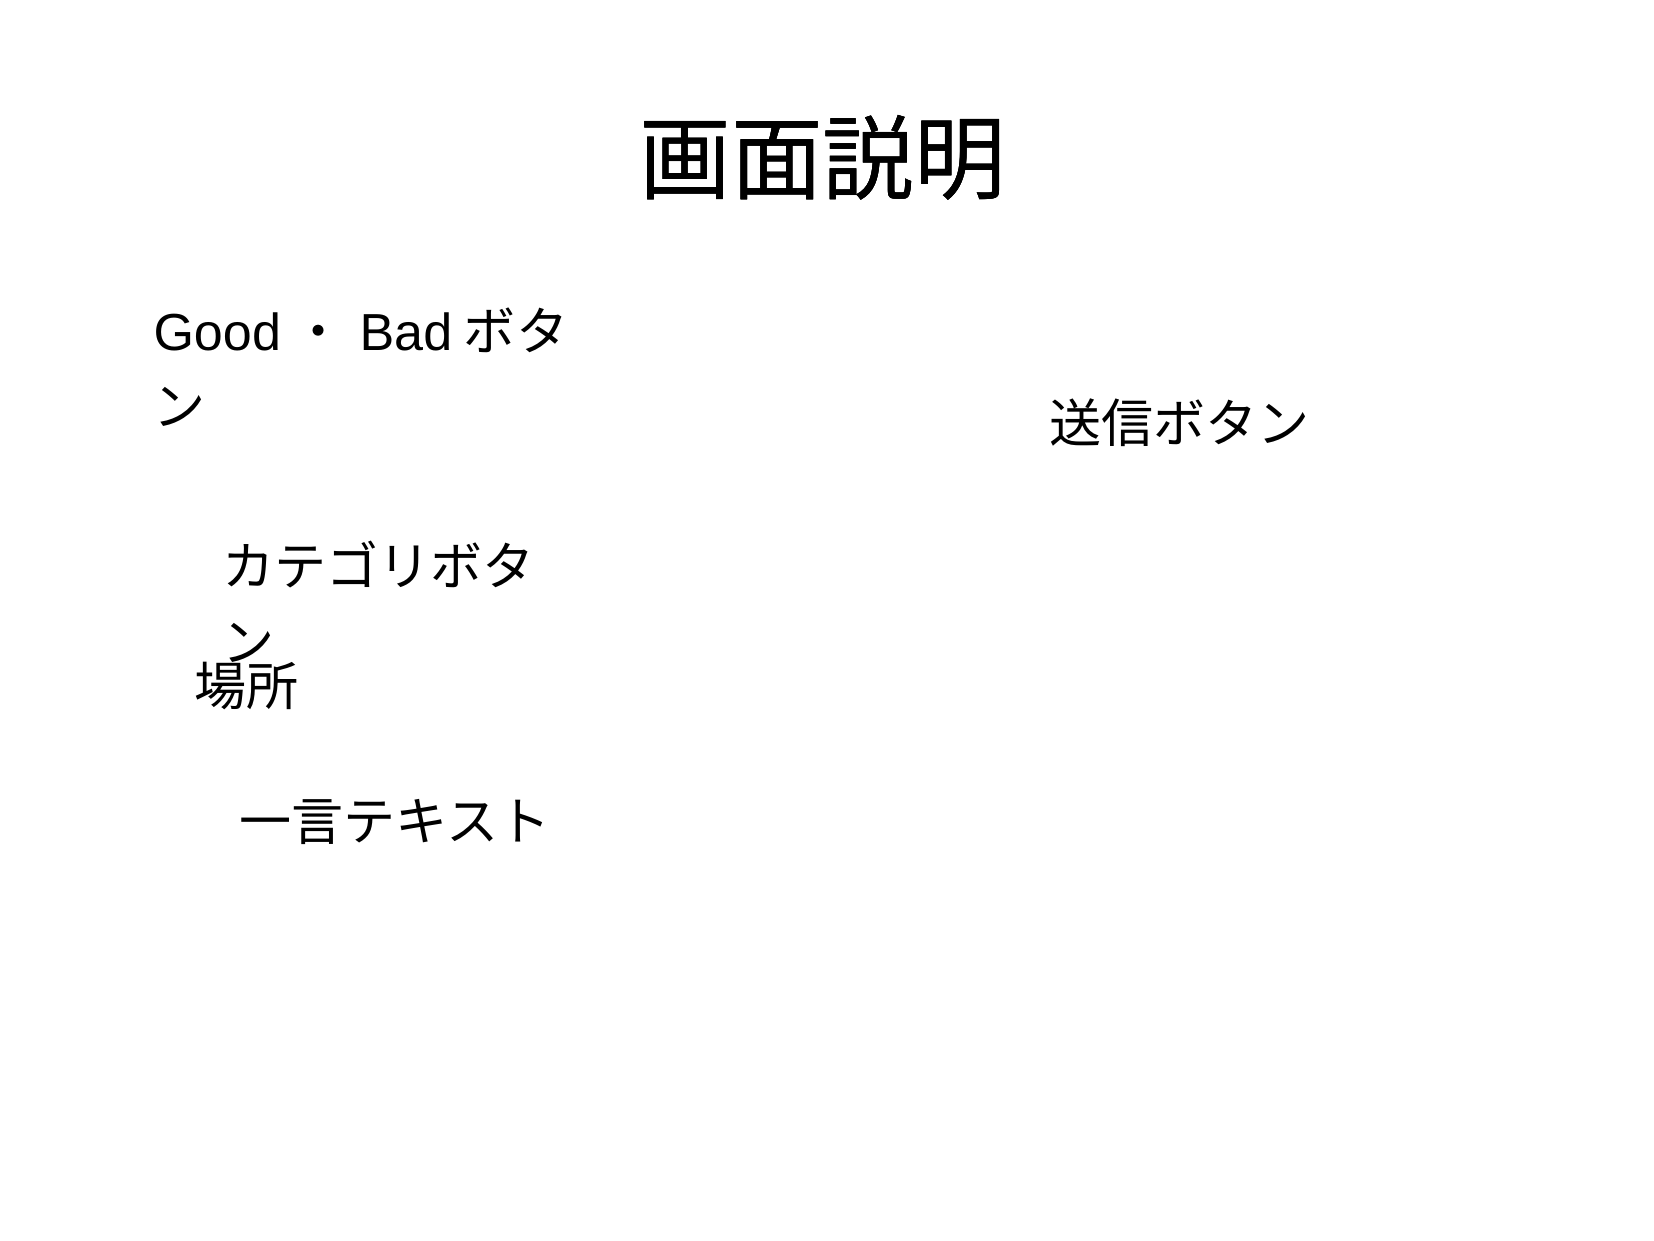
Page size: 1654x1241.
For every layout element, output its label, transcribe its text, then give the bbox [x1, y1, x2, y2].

text_box 送信ボタン [1035, 375, 1324, 442]
text_box 場所 [180, 638, 314, 706]
text_box カテゴリボタン [207, 518, 601, 586]
title 画面説明 [82, 49, 1571, 257]
text_box 一言テキスト [225, 773, 565, 841]
list Good・Badボタン [82, 290, 616, 361]
